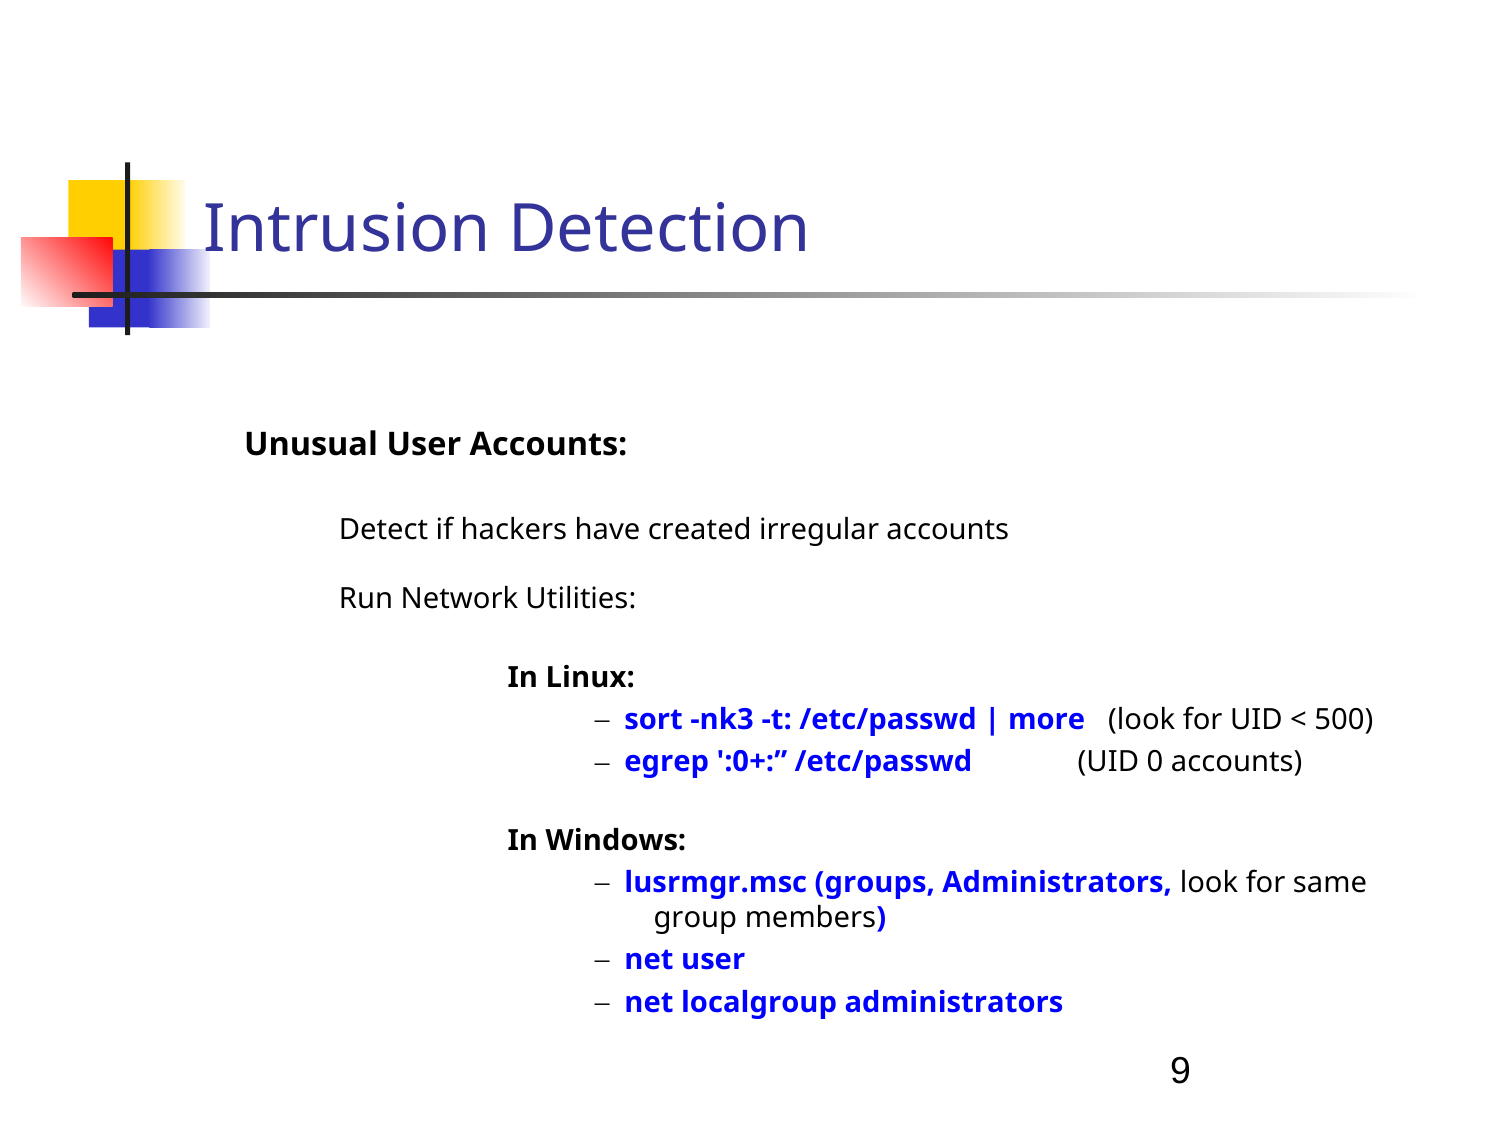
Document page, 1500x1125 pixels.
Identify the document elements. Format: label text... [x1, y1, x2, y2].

list Unusual User Accounts: Detect if hackers have created irregular accounts Run Network Utilities: In Linux: sort -nk3 -t: /etc/passwd | more (look for UID < 500) egrep ':0+:” /etc/passwd (UID 0 accounts) In Windows: lusrmgr.msc (groups, Administrators, look for same group members) net user net localgroup administrators [229, 365, 1434, 1034]
title Intrusion Detection [188, 35, 1468, 276]
